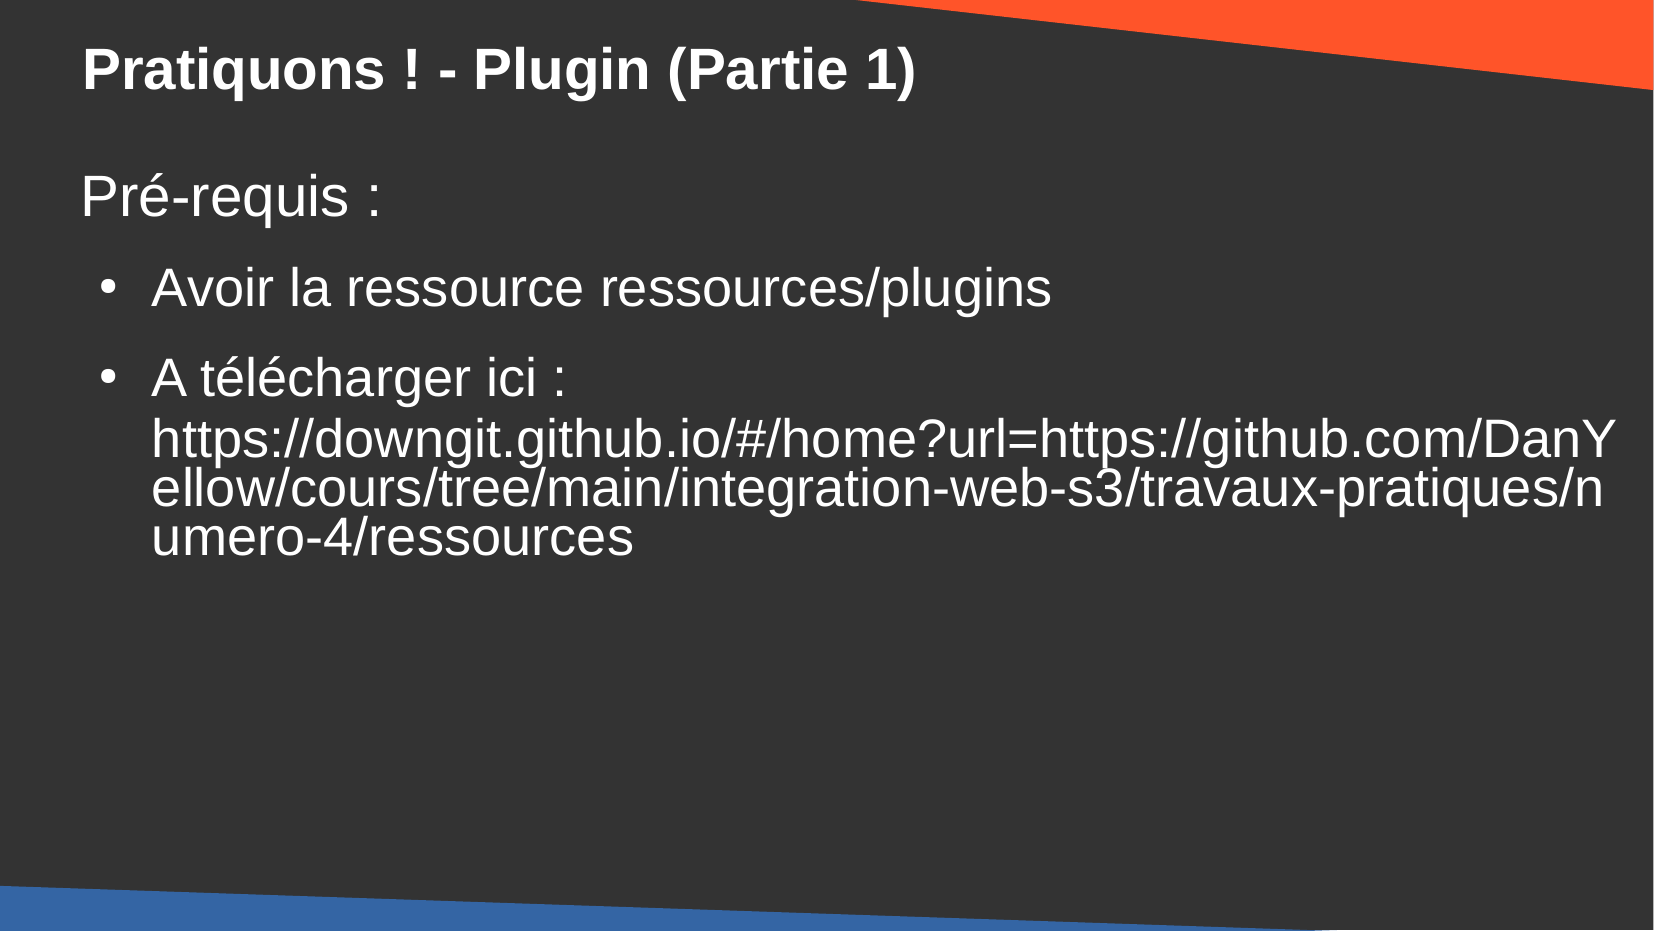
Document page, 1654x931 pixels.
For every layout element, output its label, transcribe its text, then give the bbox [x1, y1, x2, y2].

text_box [0, 885, 1337, 931]
title Pratiquons ! - Plugin (Partie 1) [82, 37, 1571, 114]
list Pré-requis : Avoir la ressource ressources/plugins A télécharger ici : https://downgit.github.io/#/home?url=https://github.com/DanYellow/cours/tree/main/integration-web-s3/travaux-pratiques/numero-4/ressources [80, 163, 1620, 501]
text_box [855, 0, 1654, 91]
